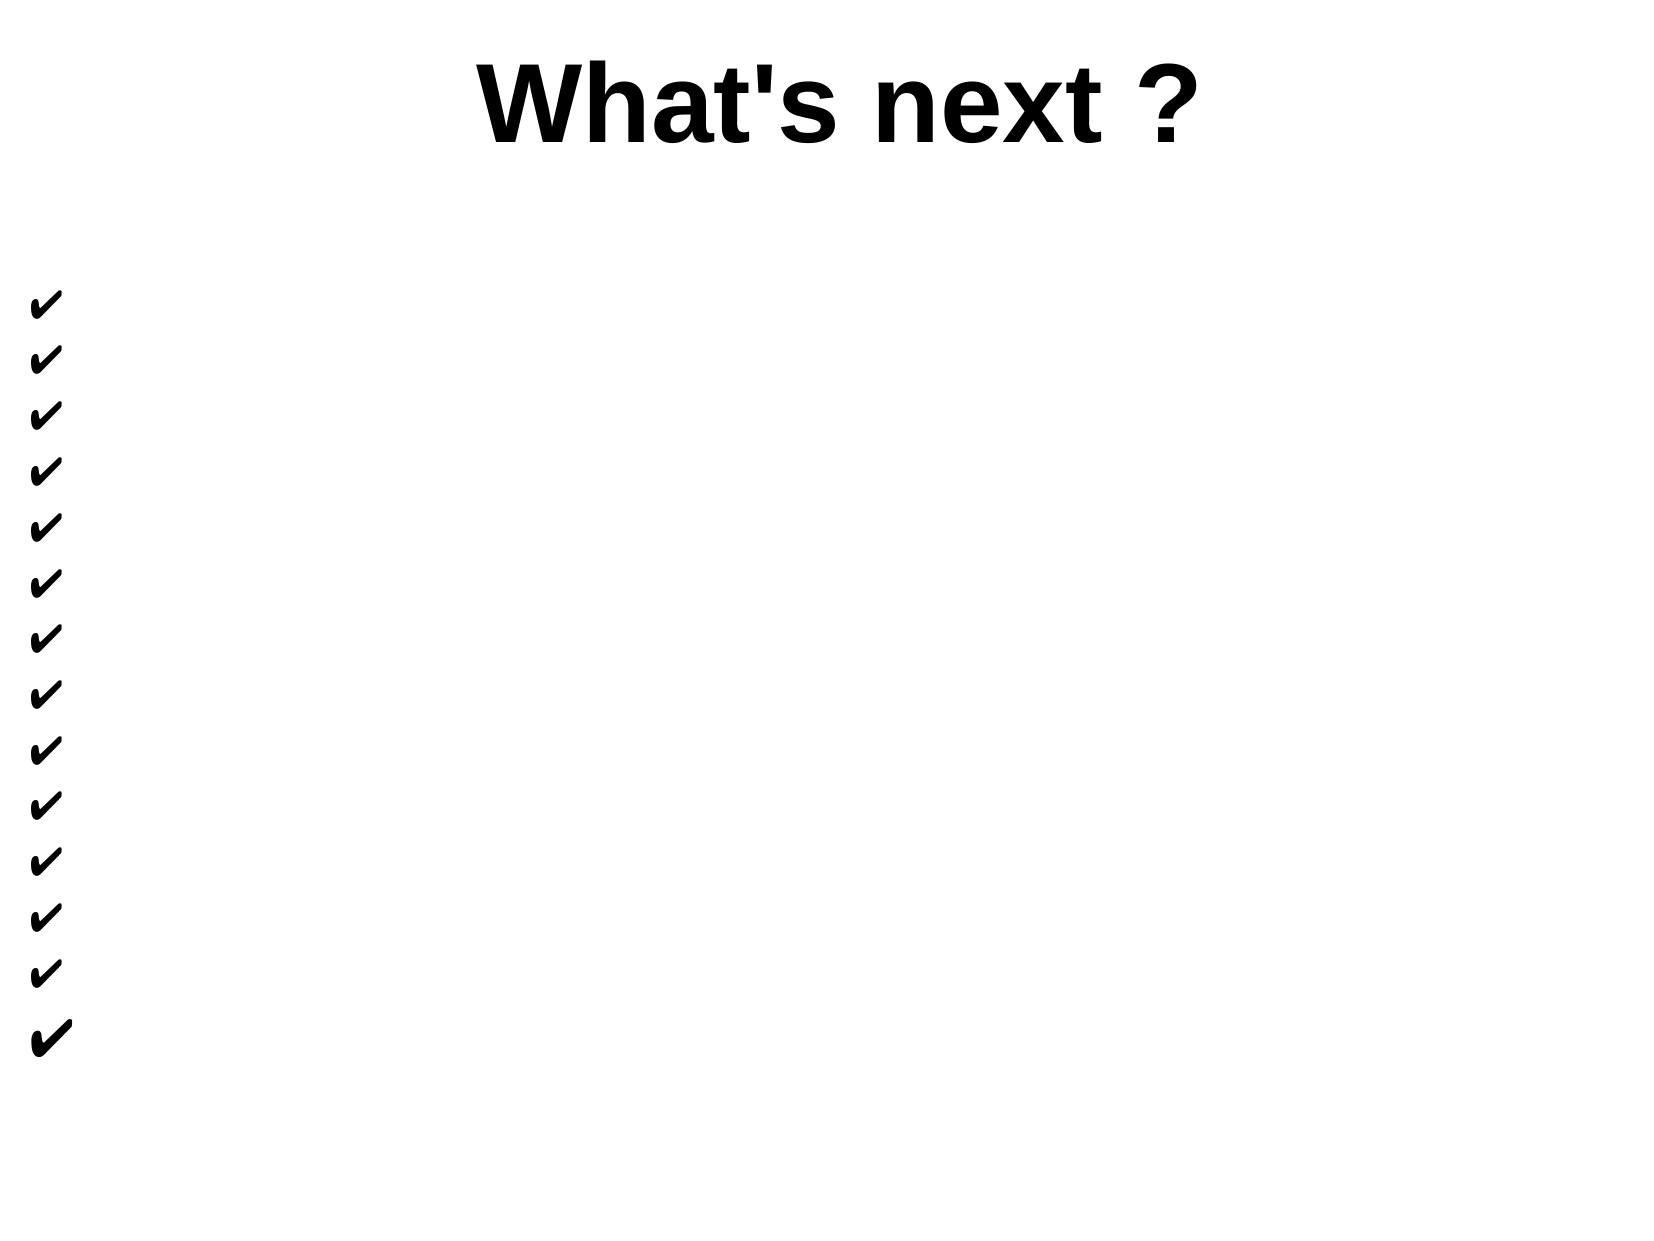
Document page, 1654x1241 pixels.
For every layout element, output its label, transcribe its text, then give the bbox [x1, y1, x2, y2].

text_box [30, 210, 1612, 1147]
title What's next ? [60, 30, 1621, 178]
